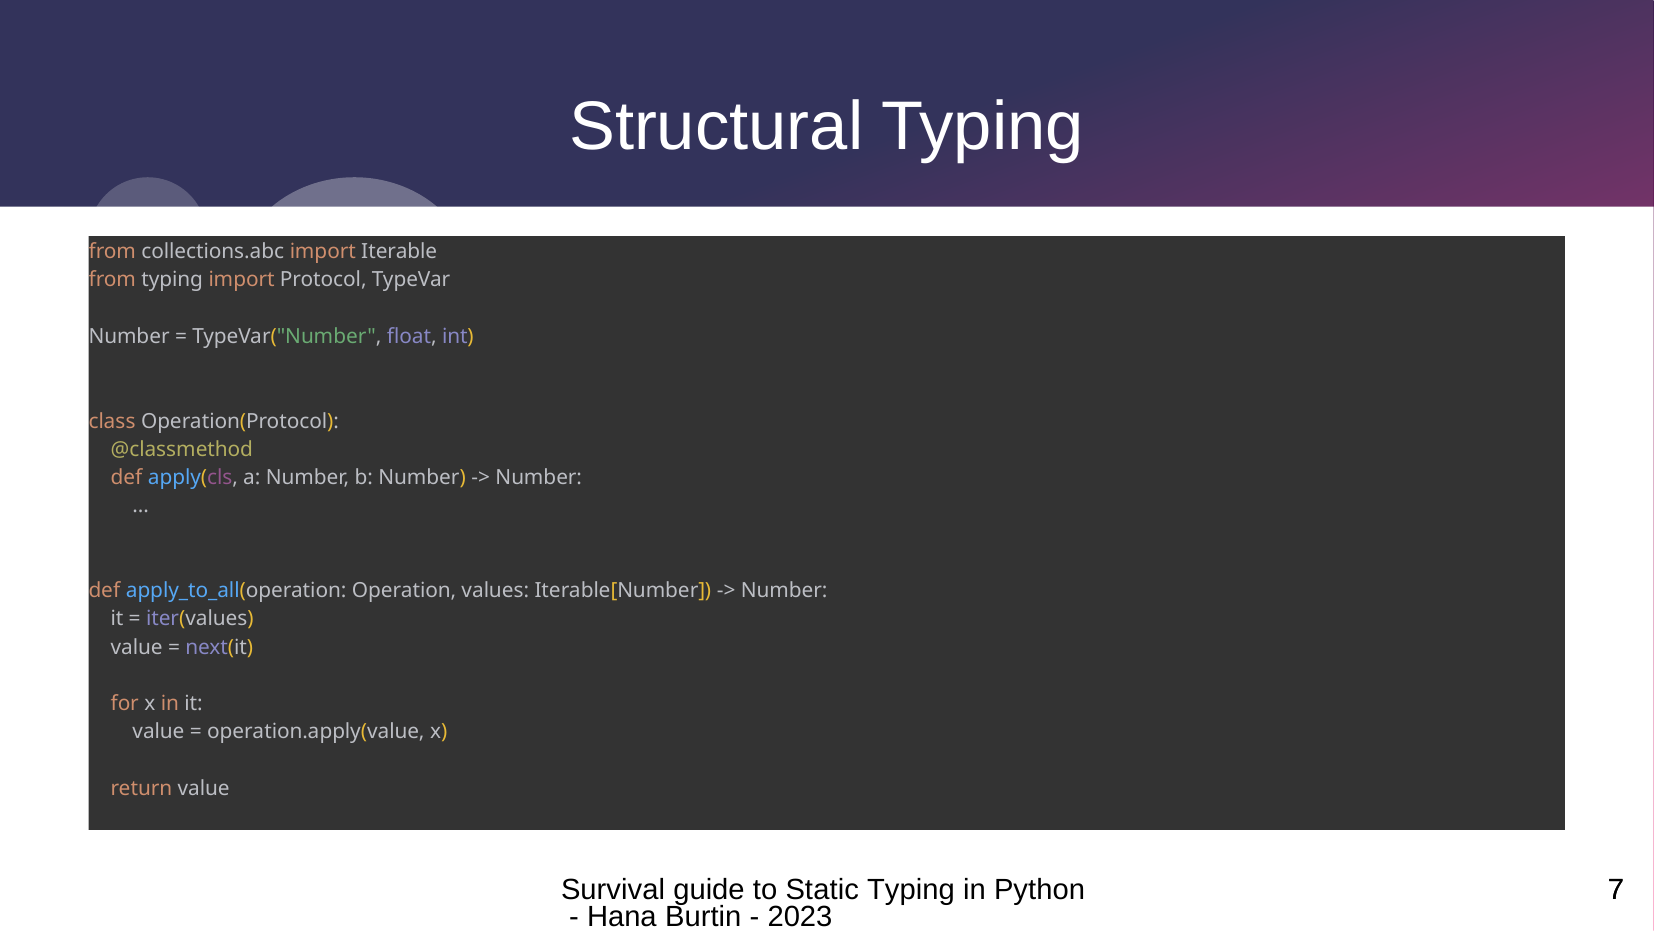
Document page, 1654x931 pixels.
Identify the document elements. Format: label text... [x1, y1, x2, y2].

title Structural Typing [88, 44, 1565, 207]
subtitle from collections.abc import Iterable from typing import Protocol, TypeVar Number = TypeVar("Number", float, int) class Operation(Protocol): @classmethod def apply(cls, a: Number, b: Number) -> Number: ... def apply_to_all(operation: Operation, values: Iterable[Number]) -> Number: it = iter(values) value = next(it) for x in it: value = operation.apply(value, x) return value [88, 236, 1565, 830]
